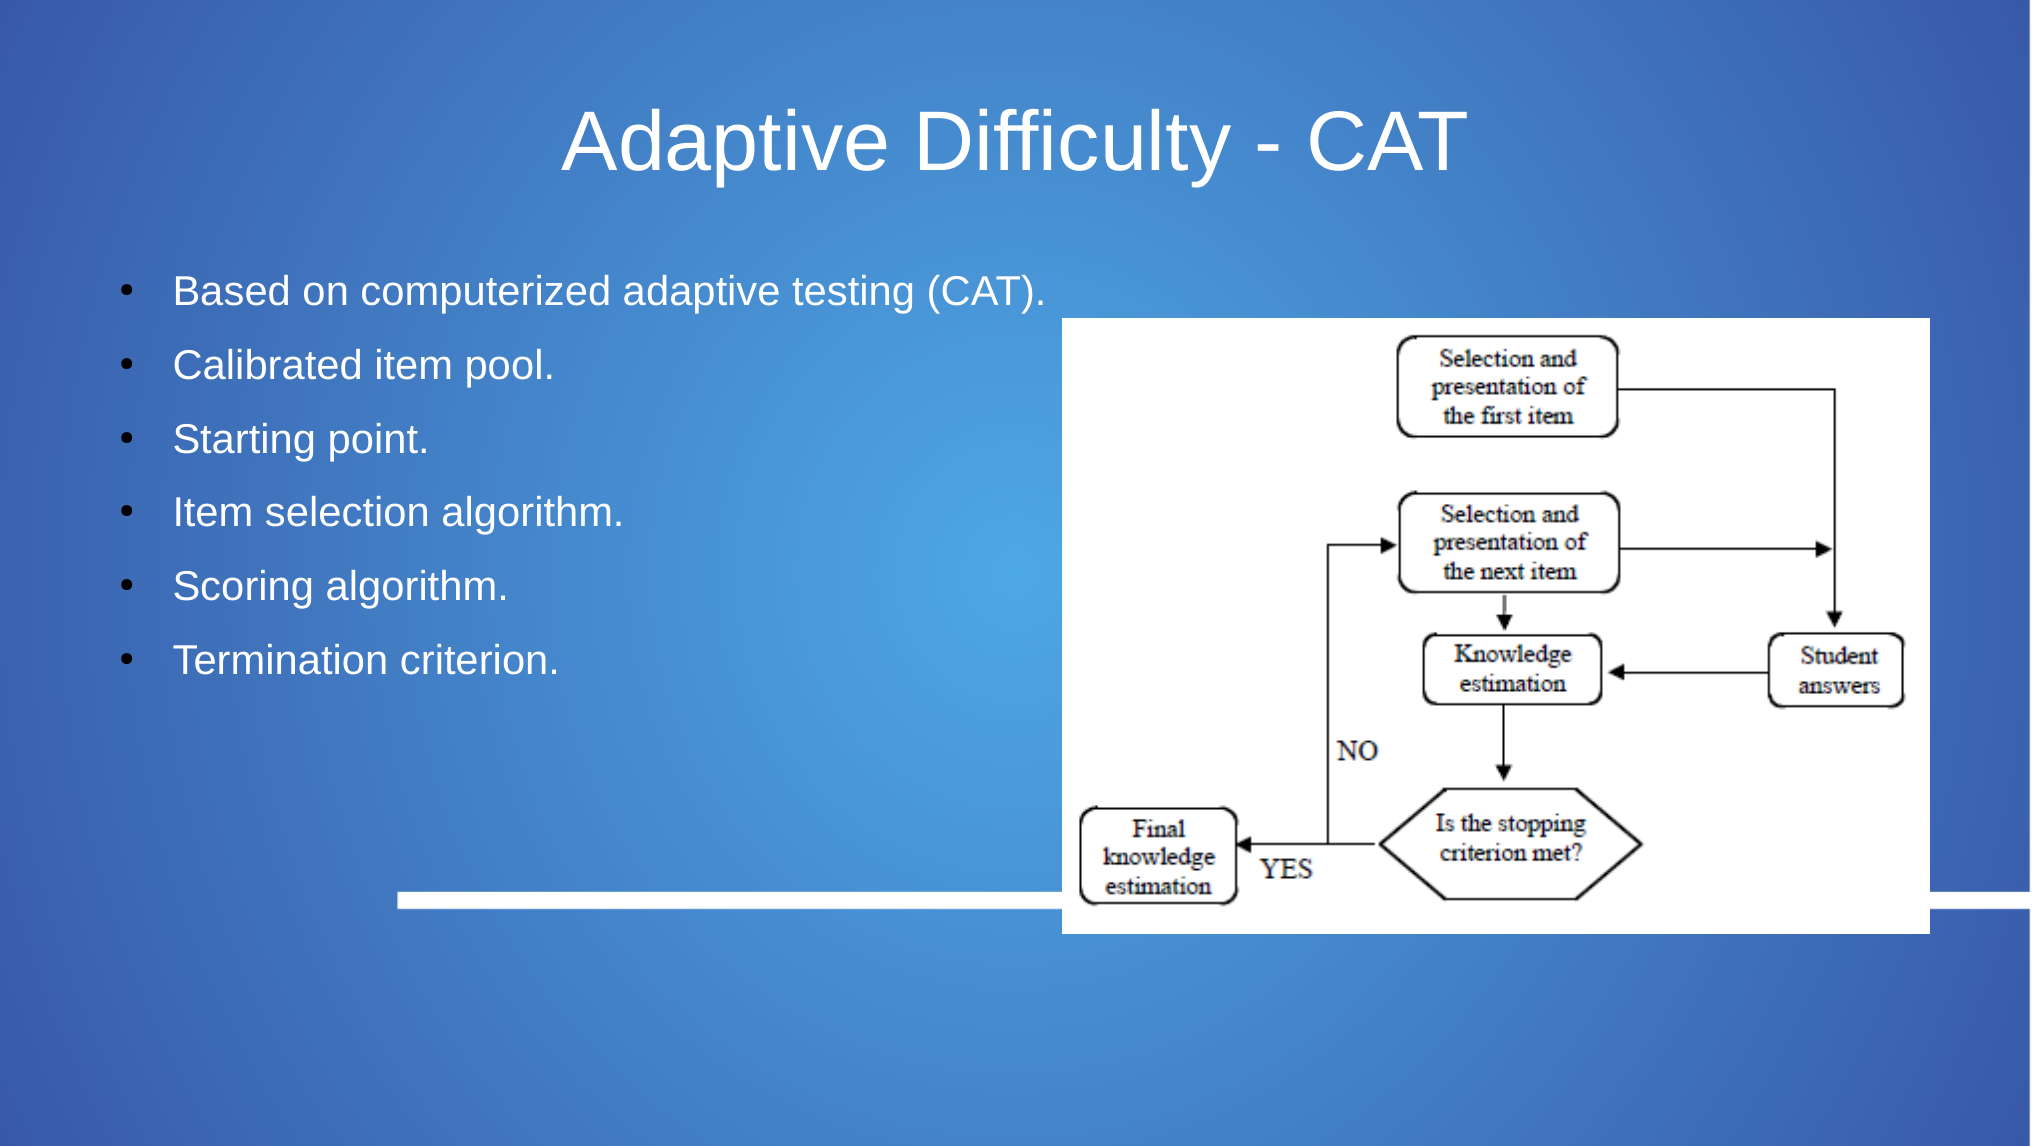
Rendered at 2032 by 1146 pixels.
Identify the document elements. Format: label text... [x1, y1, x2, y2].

picture [0, 0, 2032, 1146]
list Based on computerized adaptive testing (CAT). Calibrated item pool. Starting point. Item selection algorithm. Scoring algorithm. Termination criterion. [101, 268, 1930, 933]
title Adaptive Difficulty - CAT [101, 45, 1930, 237]
